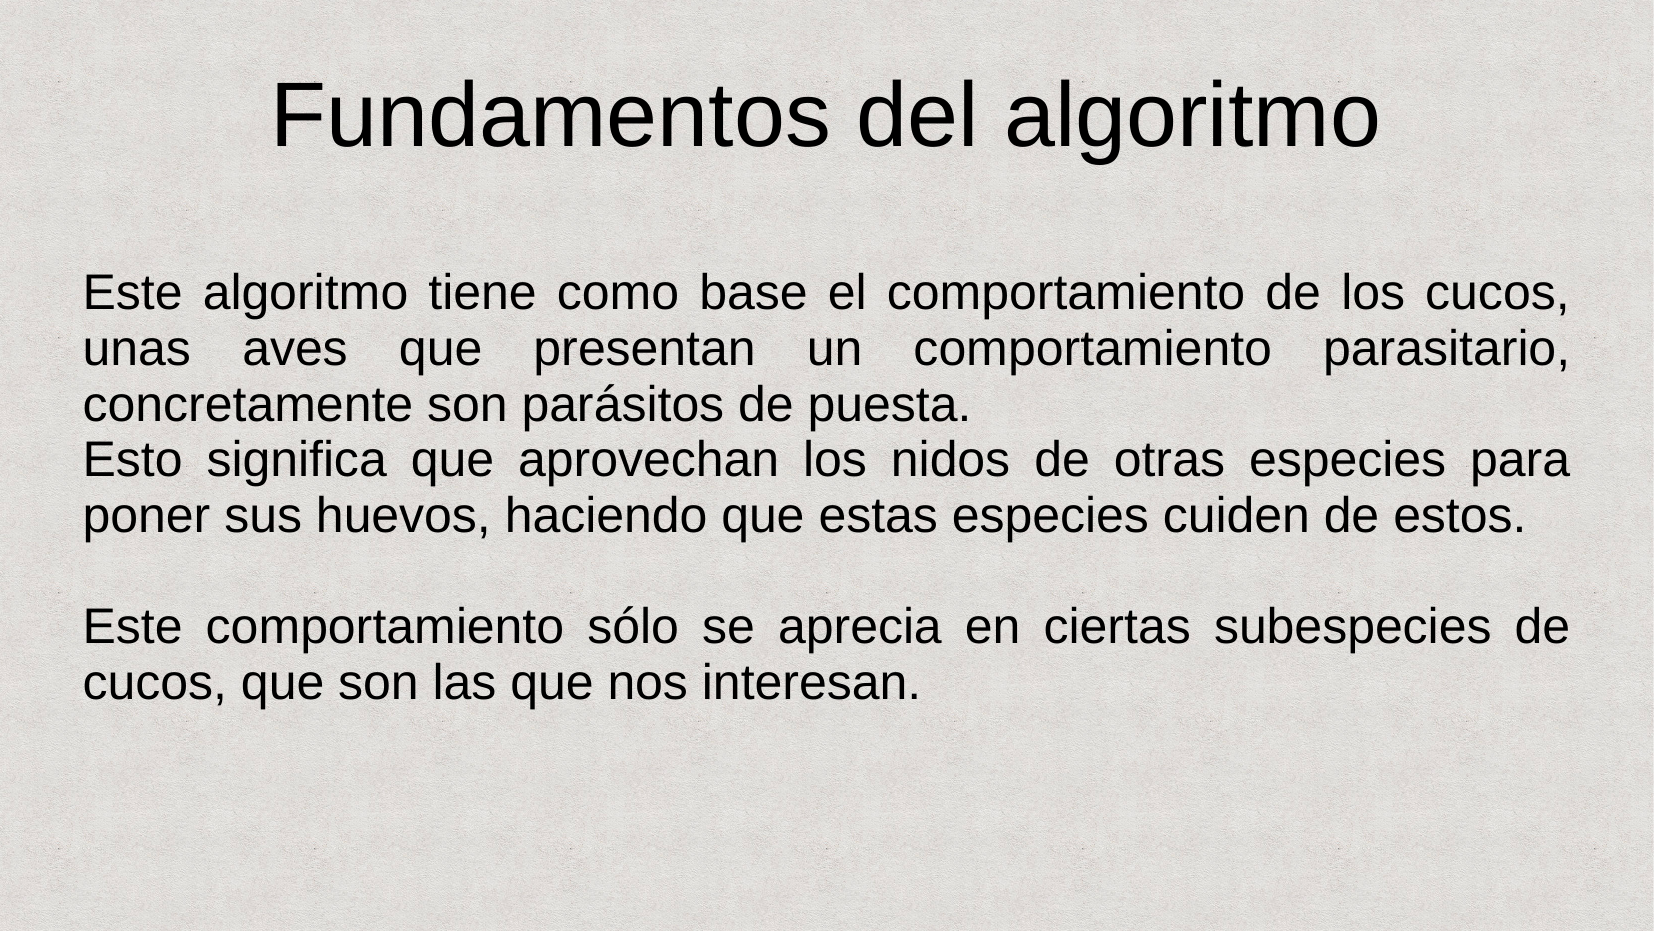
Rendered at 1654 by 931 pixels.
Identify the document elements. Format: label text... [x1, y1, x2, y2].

picture [0, 0, 1654, 931]
title Fundamentos del algoritmo [82, 37, 1571, 193]
subtitle Este algoritmo tiene como base el comportamiento de los cucos, unas aves que presentan un comportamiento parasitario, concretamente son parásitos de puesta. Esto significa que aprovechan los nidos de otras especies para poner sus huevos, haciendo que estas especies cuiden de estos. Este comportamiento sólo se aprecia en ciertas subespecies de cucos, que son las que nos interesan. [82, 217, 1571, 758]
